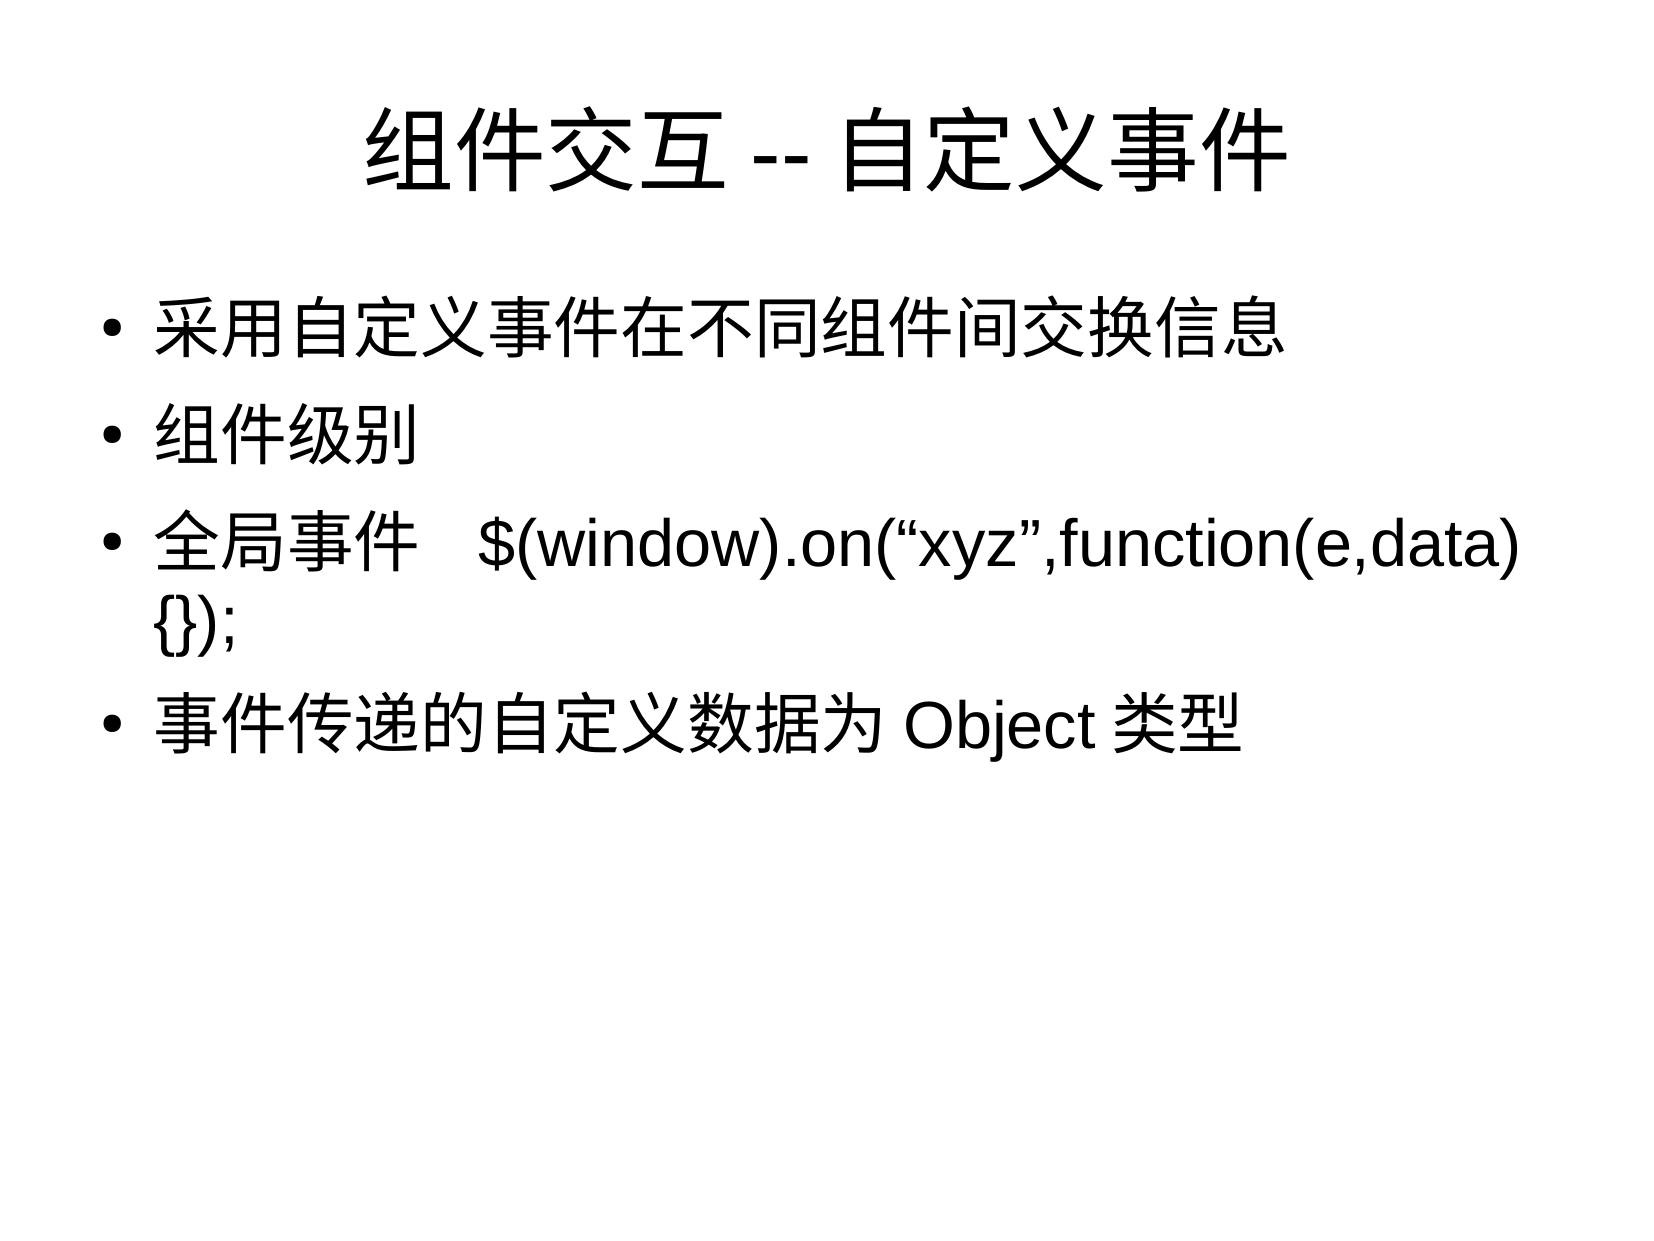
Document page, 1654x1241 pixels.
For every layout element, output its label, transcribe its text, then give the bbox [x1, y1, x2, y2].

list 采用自定义事件在不同组件间交换信息 组件级别 全局事件 $(window).on(“xyz”,function(e,data){}); 事件传递的自定义数据为Object类型 [82, 290, 1538, 1010]
title 组件交互--自定义事件 [82, 49, 1571, 257]
